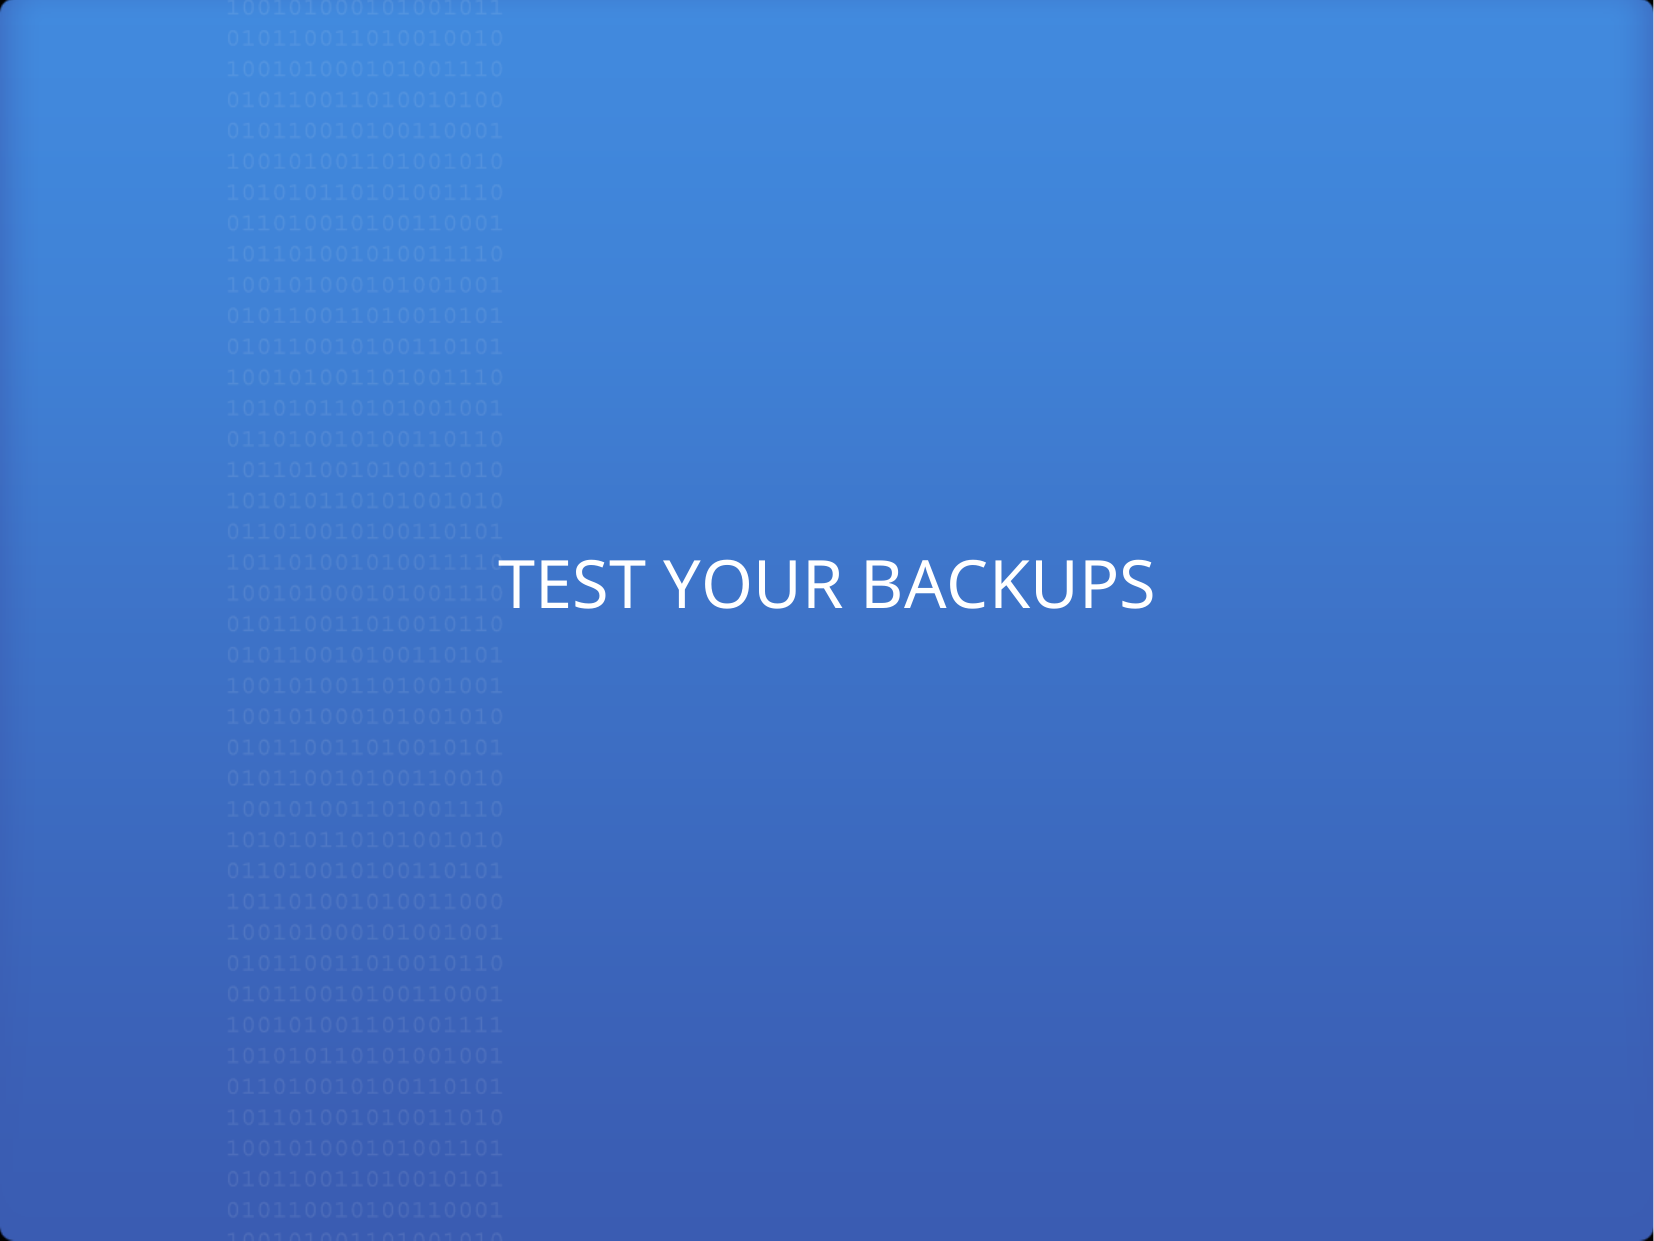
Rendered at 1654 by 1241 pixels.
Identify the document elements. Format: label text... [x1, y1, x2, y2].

picture [0, 0, 1654, 1241]
subtitle TEST YOUR BACKUPS [121, 102, 1534, 1127]
